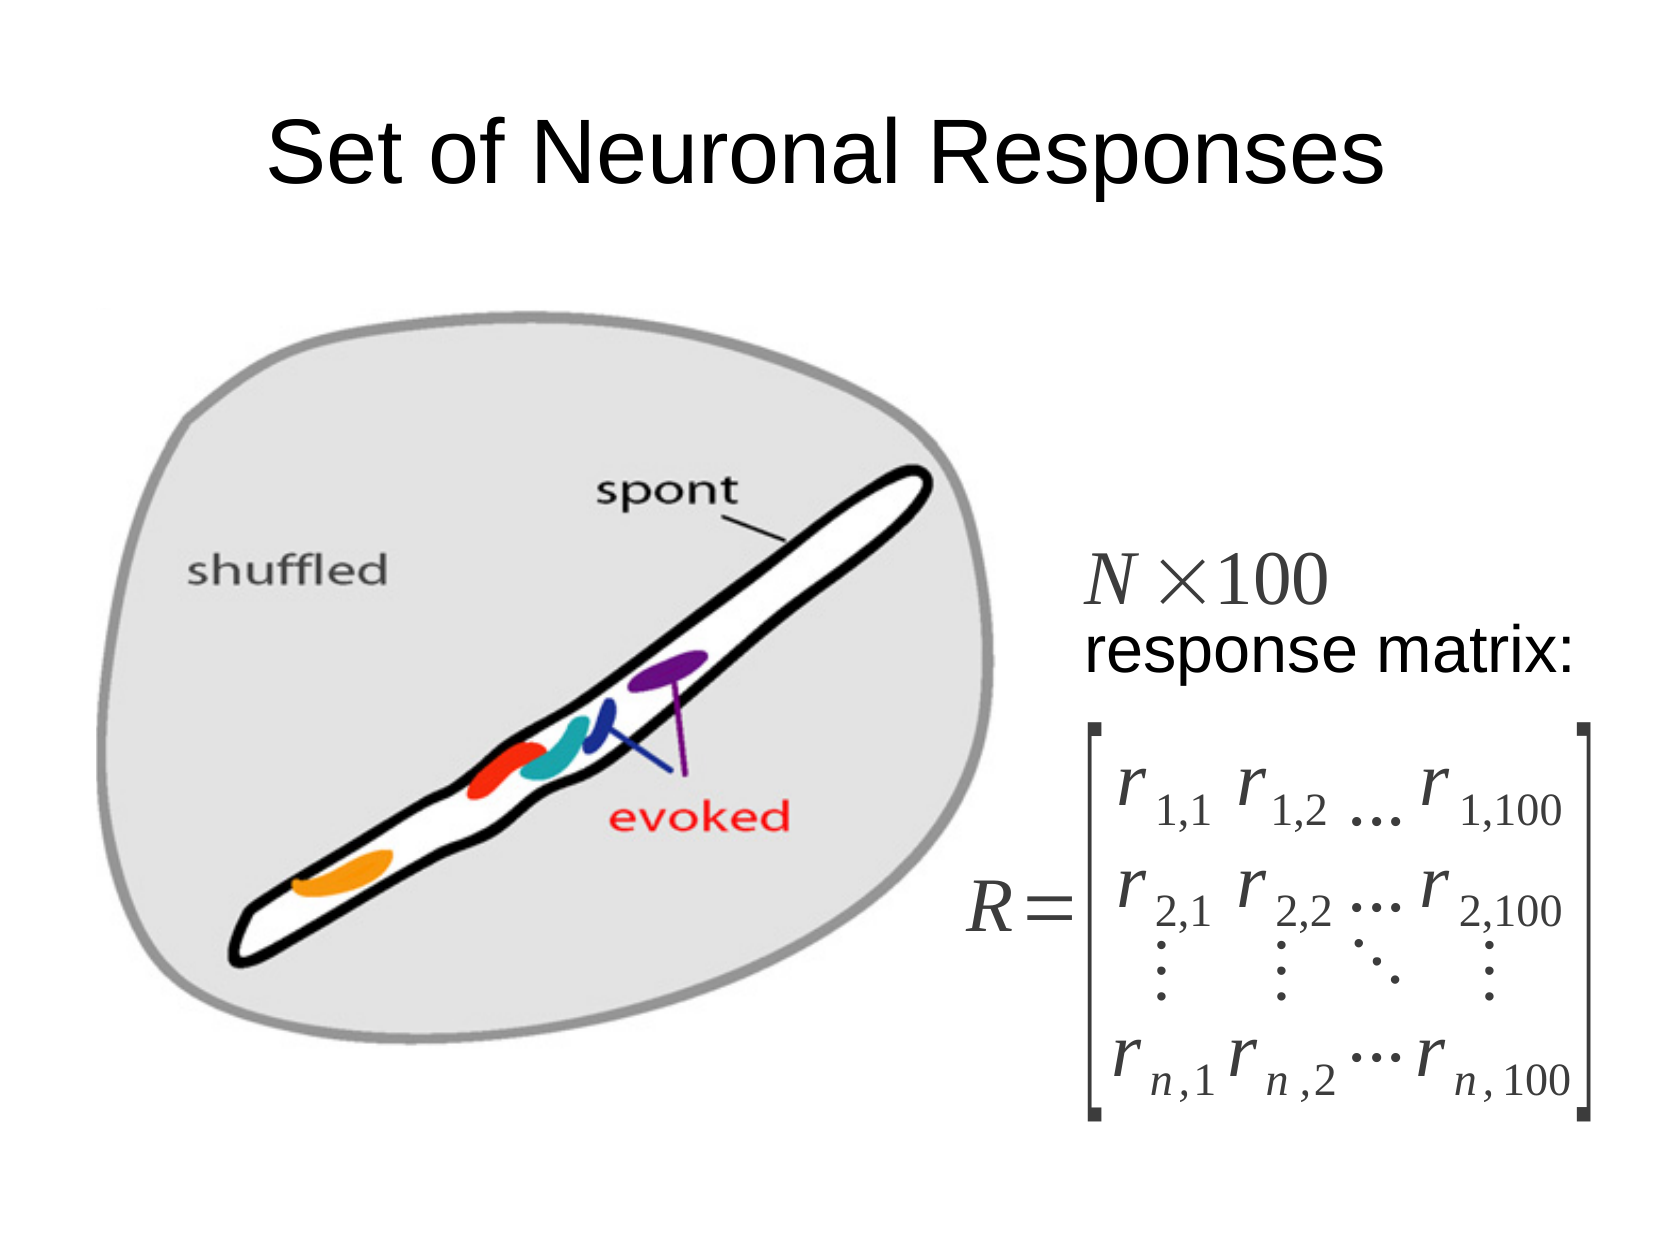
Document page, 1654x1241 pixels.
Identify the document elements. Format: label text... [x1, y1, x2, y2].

chart [942, 718, 1617, 1124]
chart [1060, 536, 1350, 623]
text_box response matrix: [1023, 290, 1648, 1010]
picture [96, 308, 998, 1089]
title Set of Neuronal Responses [82, 49, 1571, 257]
